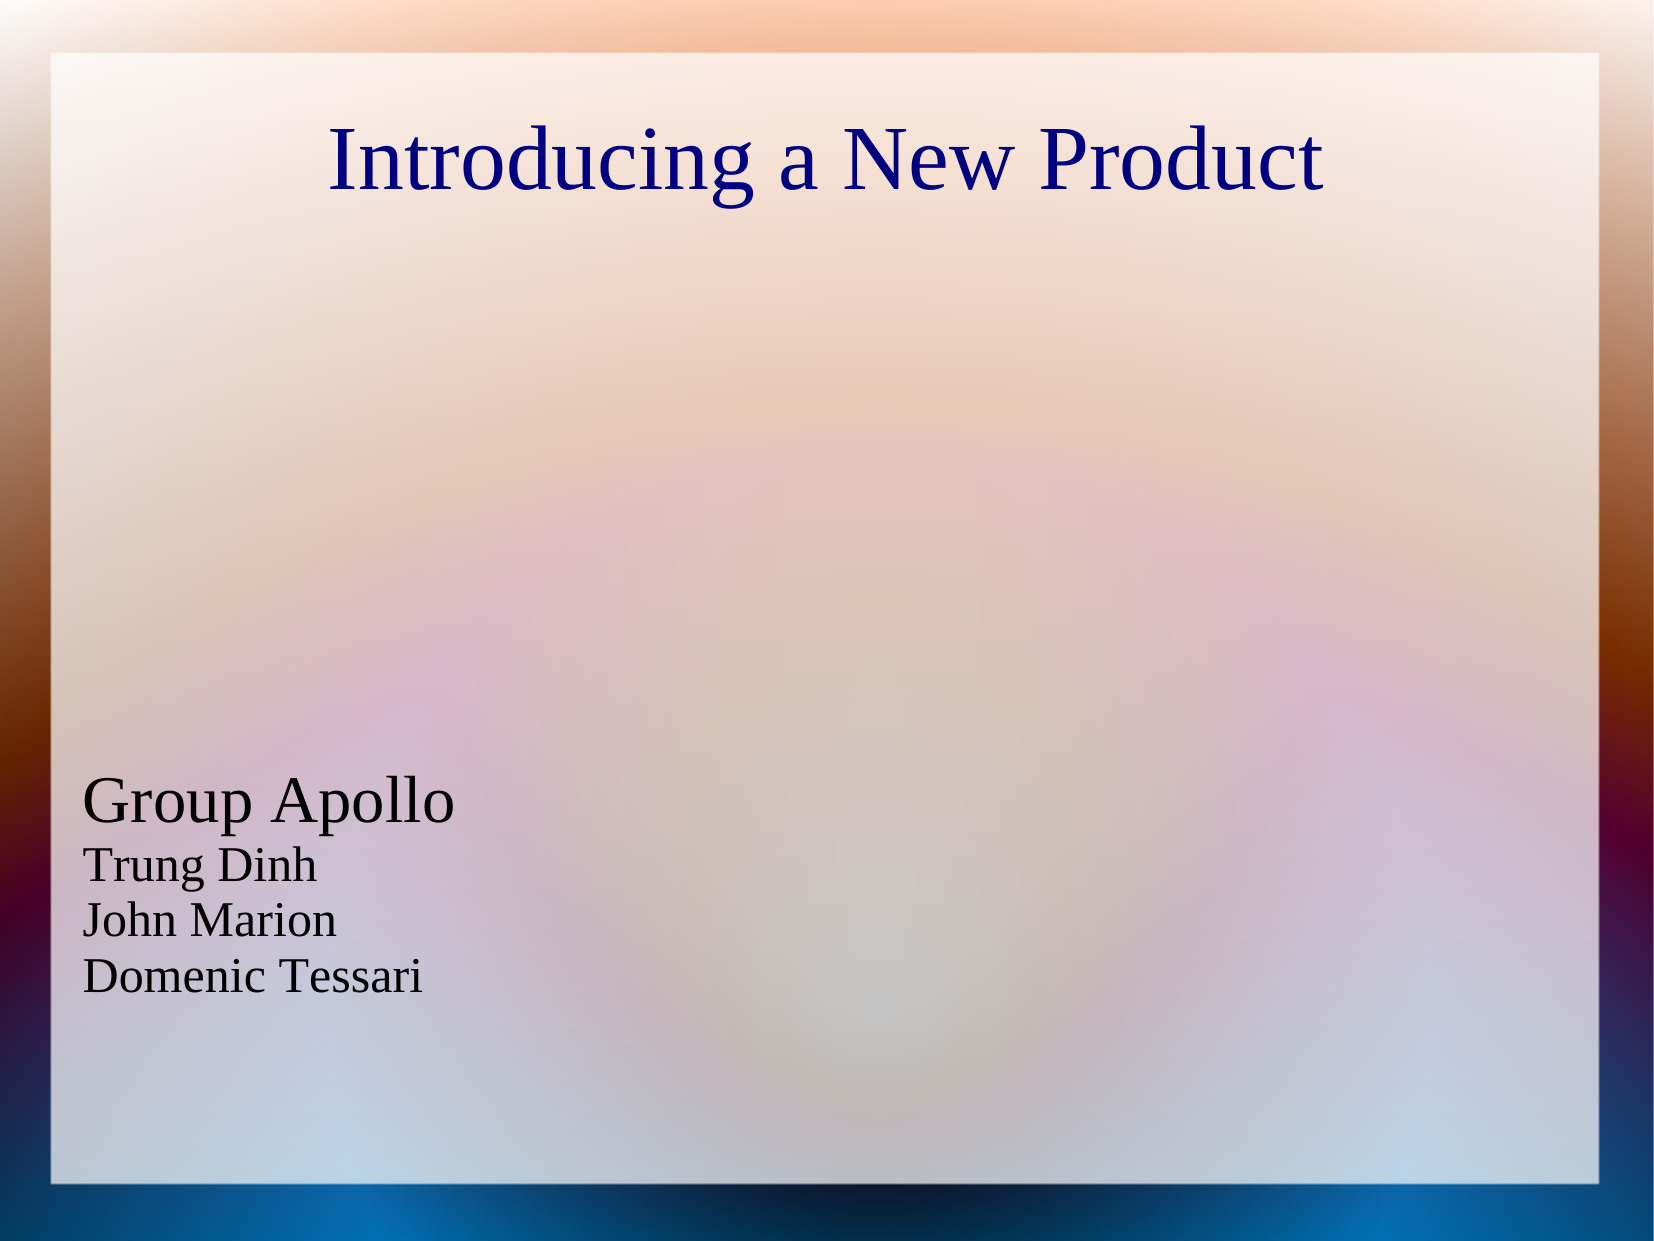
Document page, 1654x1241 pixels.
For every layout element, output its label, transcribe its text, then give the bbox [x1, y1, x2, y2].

subtitle Group Apollo Trung Dinh John Marion Domenic Tessari [82, 760, 676, 1061]
title Introducing a New Product [82, 55, 1571, 263]
picture [0, 0, 1654, 1241]
